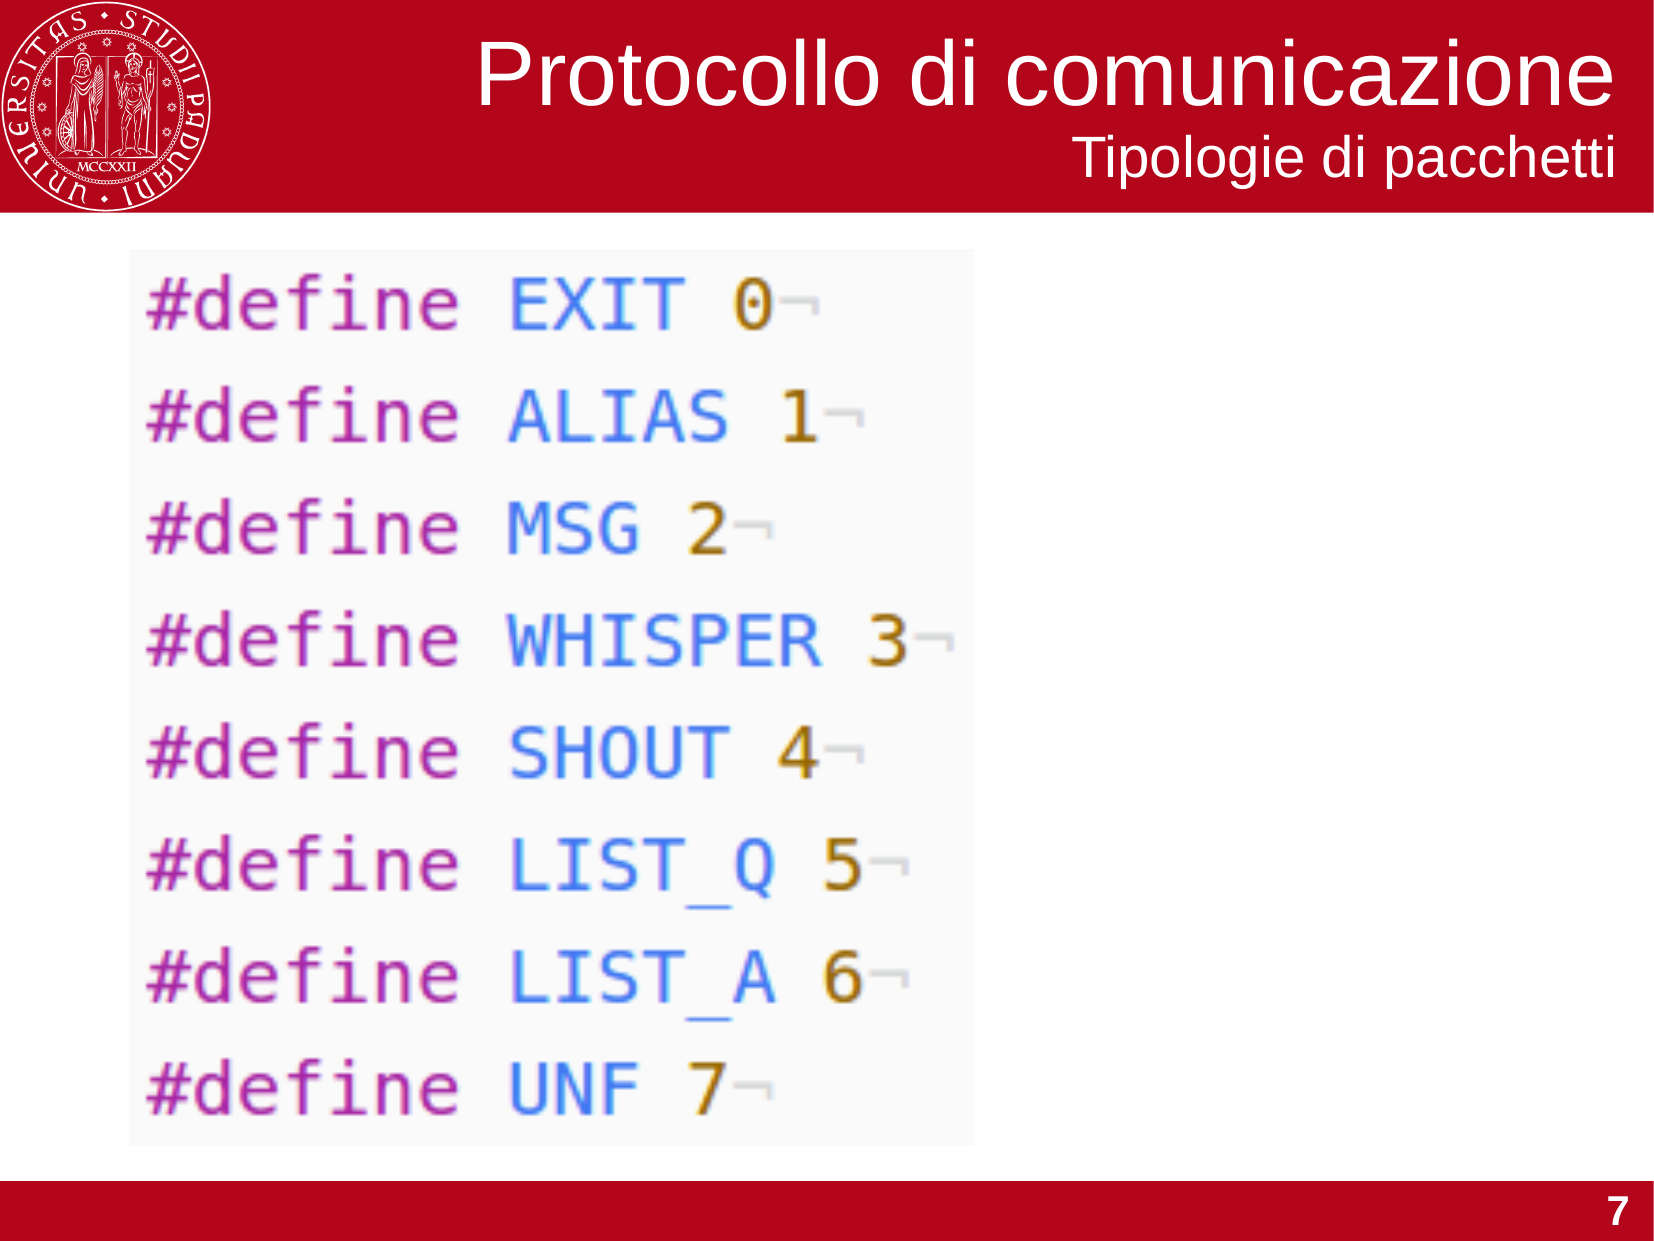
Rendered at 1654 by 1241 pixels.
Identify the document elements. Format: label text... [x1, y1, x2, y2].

title Protocollo di comunicazione Tipologie di pacchetti [259, 0, 1619, 213]
picture [129, 249, 974, 1146]
picture [0, 0, 212, 213]
